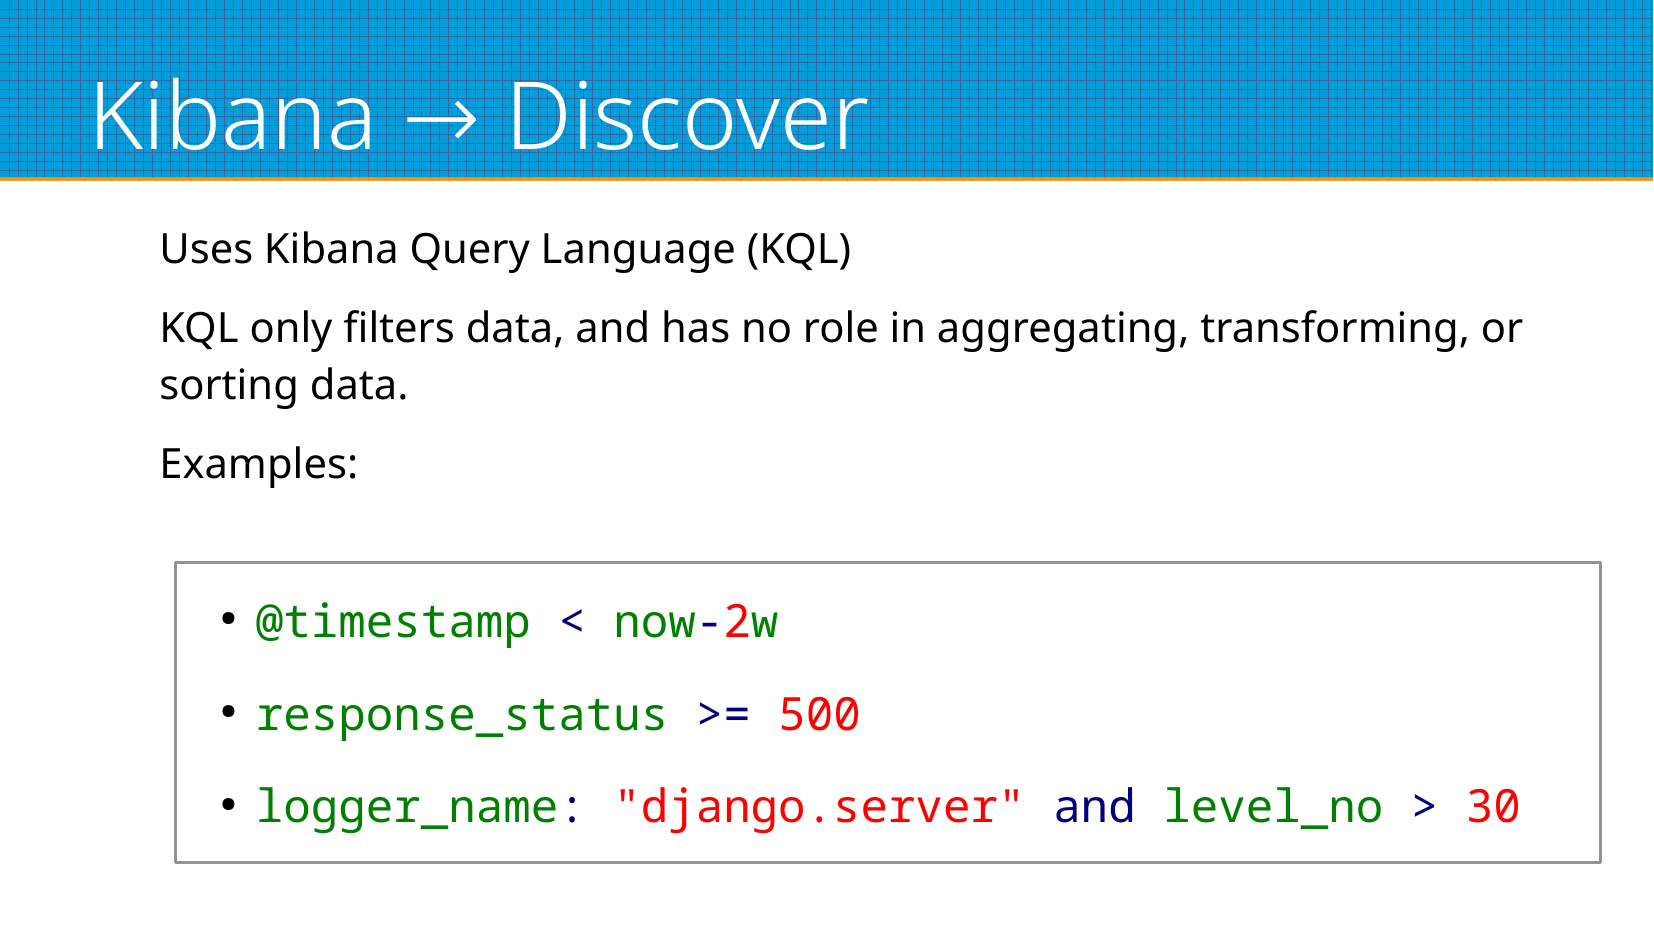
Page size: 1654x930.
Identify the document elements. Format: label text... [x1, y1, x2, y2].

text_box @timestamp < now-2w response_status >= 500 logger_name: "django.server" and level_no > 30 [175, 562, 1601, 863]
list Uses Kibana Query Language (KQL) KQL only filters data, and has no role in aggregating, transforming, or sorting data. Examples: [88, 219, 1613, 526]
title Kibana → Discover [88, 14, 1565, 178]
